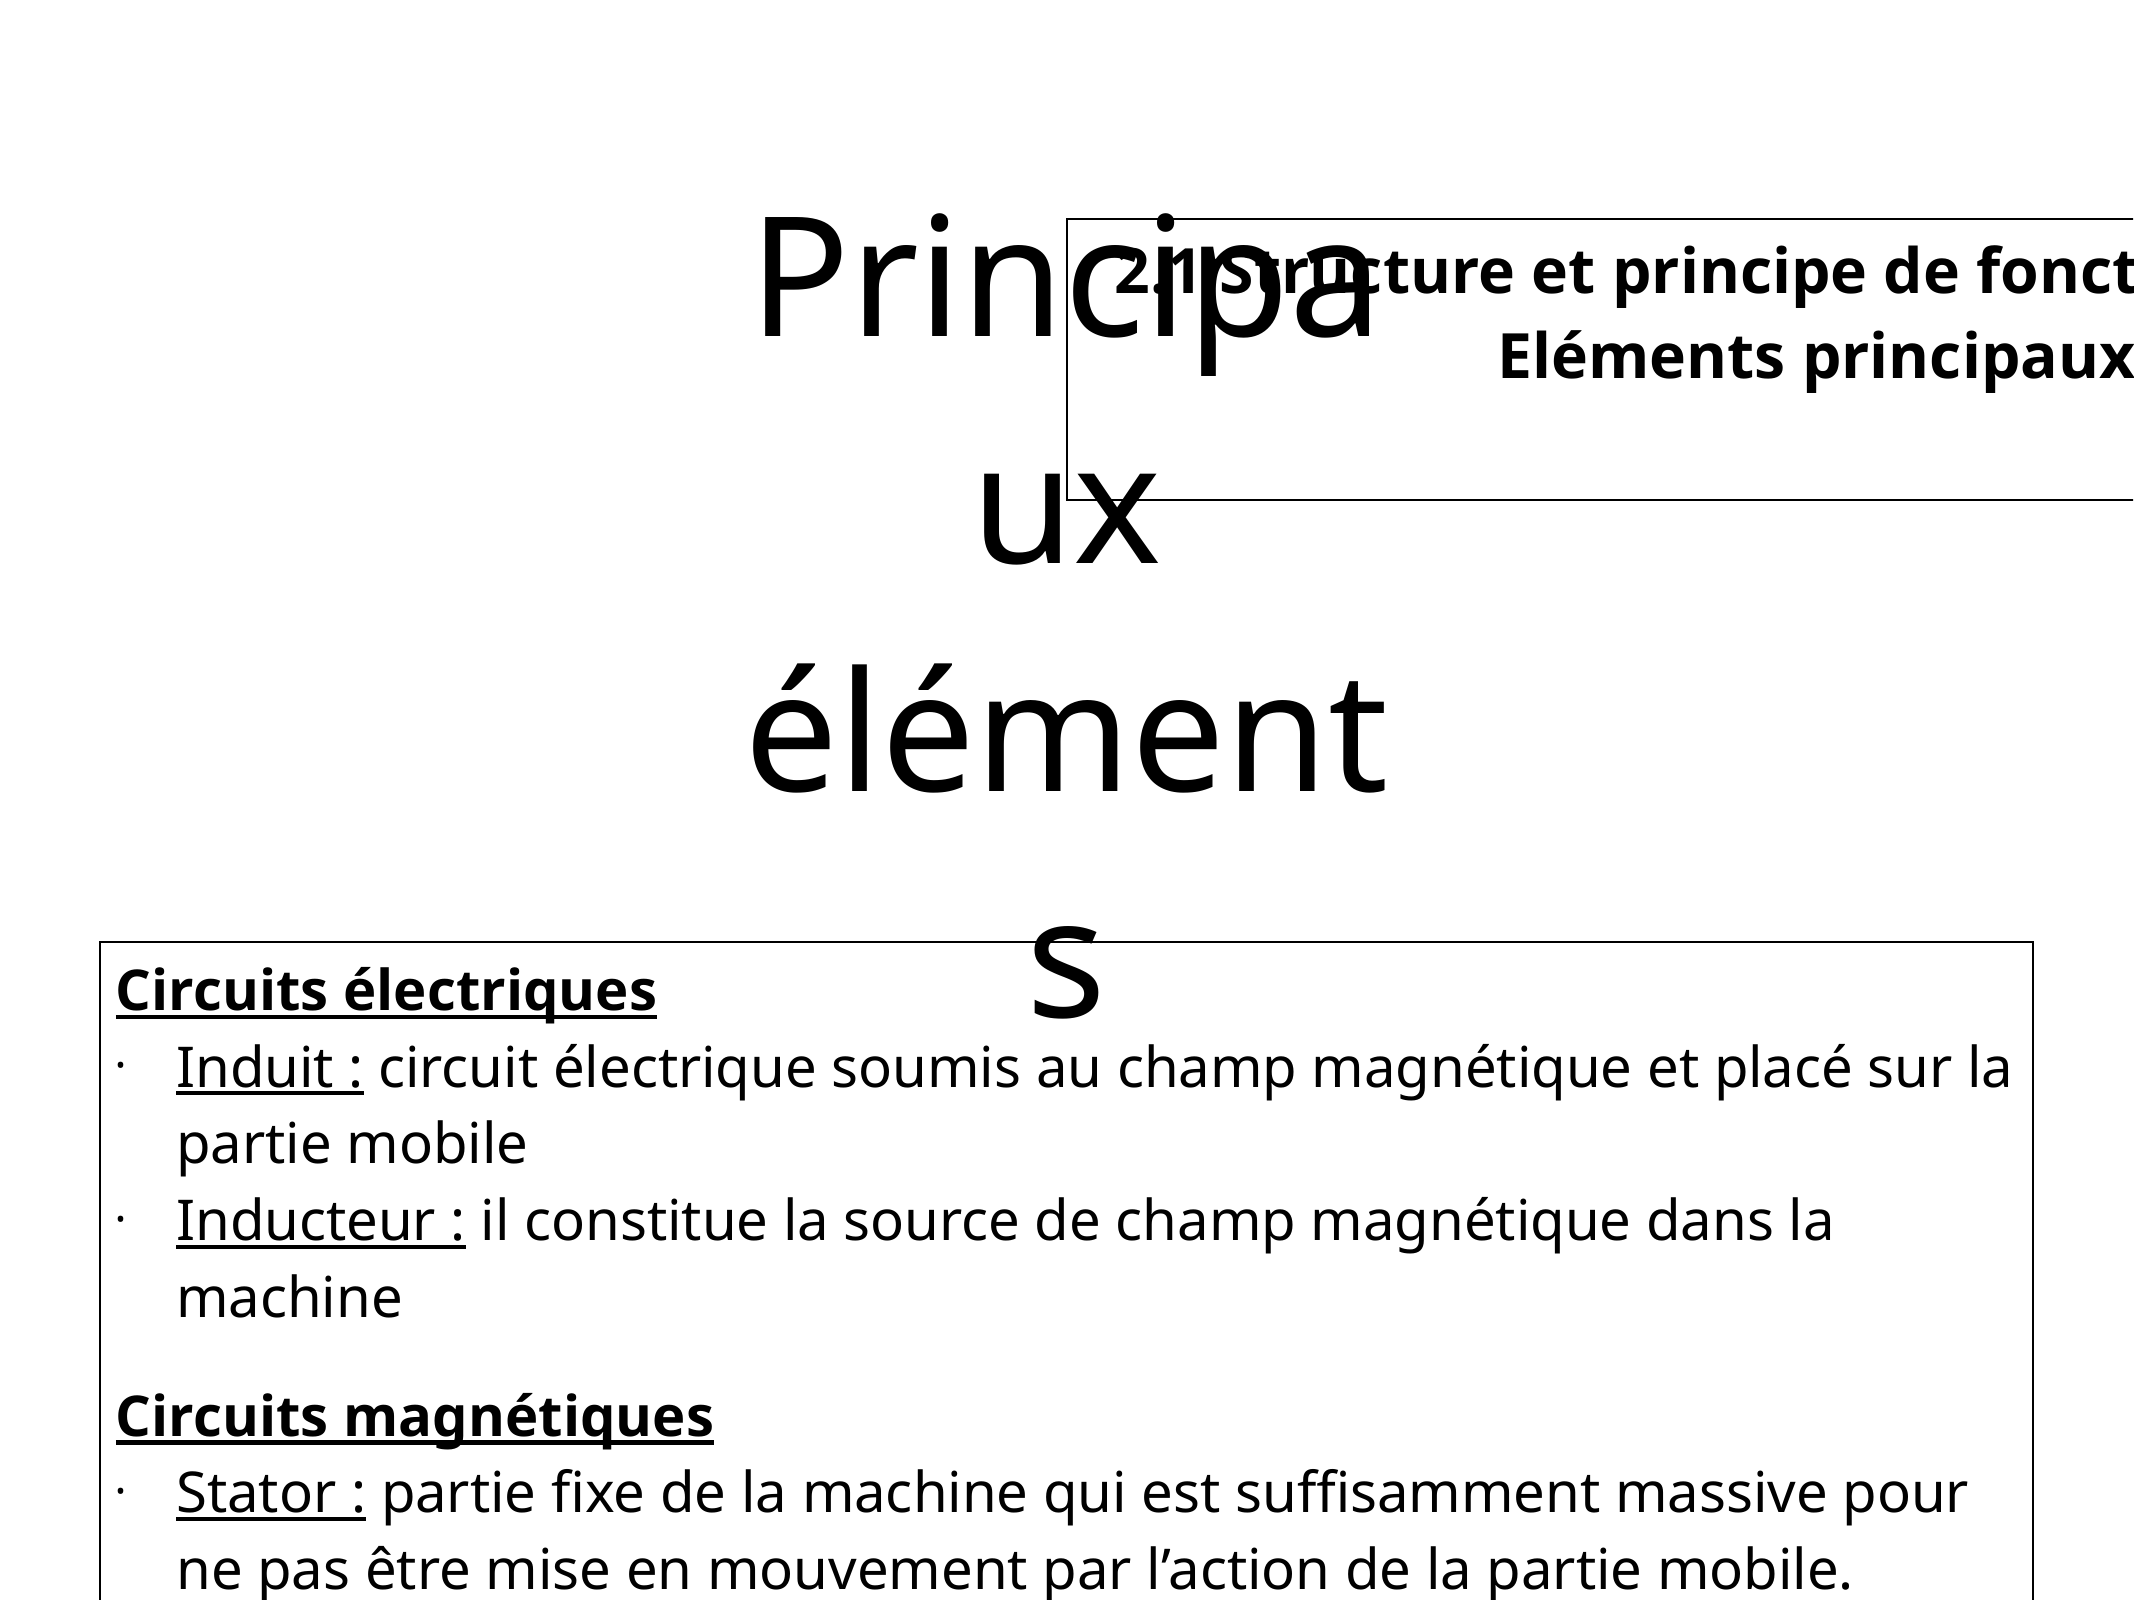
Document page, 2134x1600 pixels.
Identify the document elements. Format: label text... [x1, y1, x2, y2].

text_box 2.1 Structure et principe de fonctionnement. Eléments principaux [1066, 218, 2134, 500]
text_box Circuits électriques Induit : circuit électrique soumis au champ magnétique et placé sur la partie mobile Inducteur : il constitue la source de champ magnétique dans la machine Circuits magnétiques Stator : partie fixe de la machine qui est suffisamment massive pour ne pas être mise en mouvement par l’action de la partie mobile. Rotor : partie mobile, solidaire de l’arbre mécanique. Entrefer : Espacement présent entre l’inducteur et l’induit [100, 941, 2034, 1597]
text_box Principaux éléments [691, 151, 1442, 536]
